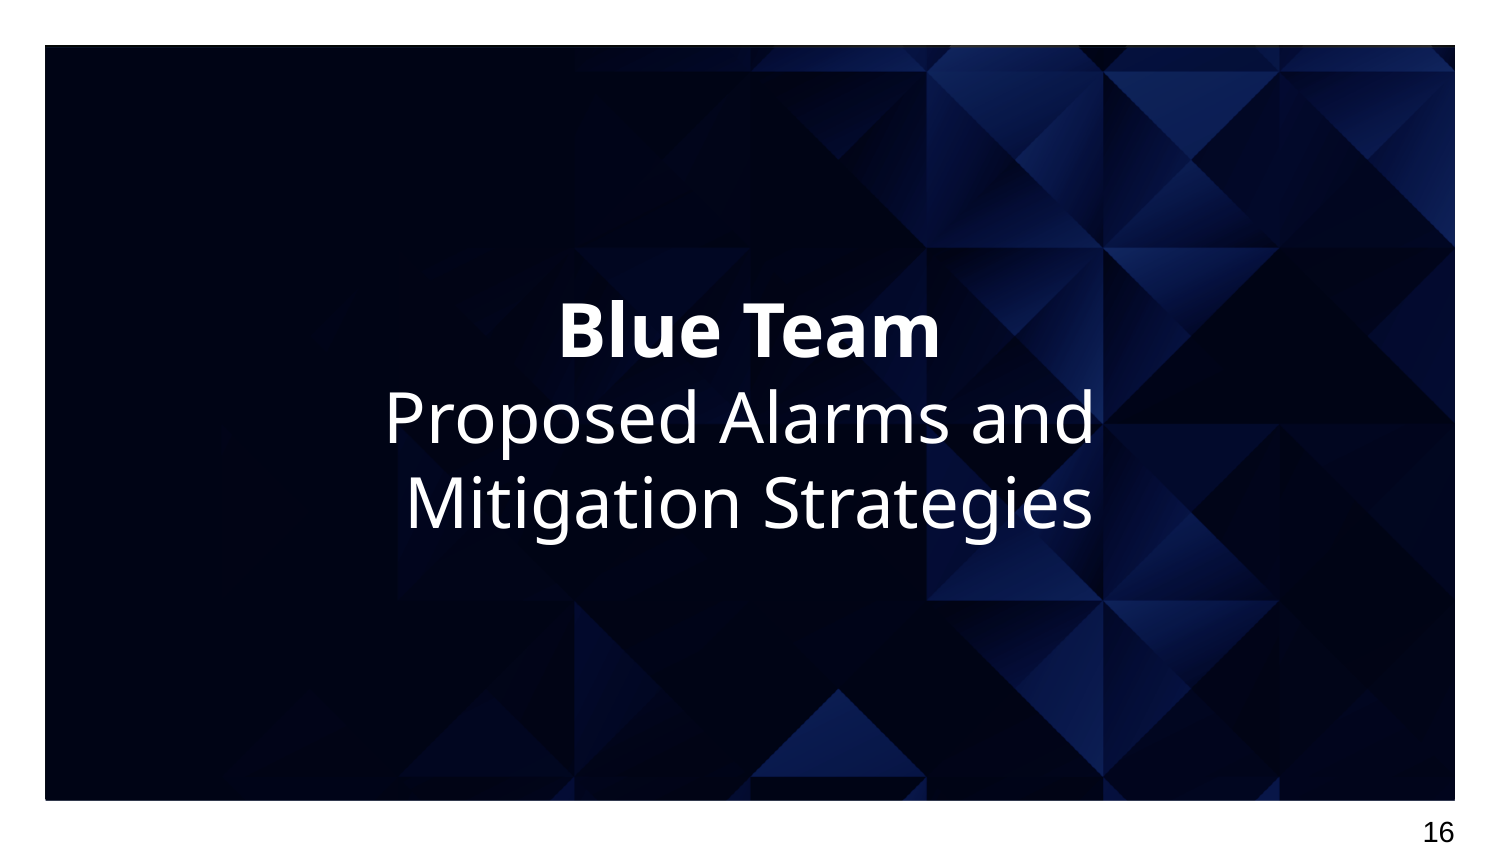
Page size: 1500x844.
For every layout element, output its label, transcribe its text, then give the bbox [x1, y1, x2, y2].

title Blue Team Proposed Alarms and Mitigation Strategies [45, 267, 1455, 600]
picture [45, 600, 1455, 802]
text_box <number> [1411, 813, 1455, 831]
picture [45, 45, 1455, 267]
